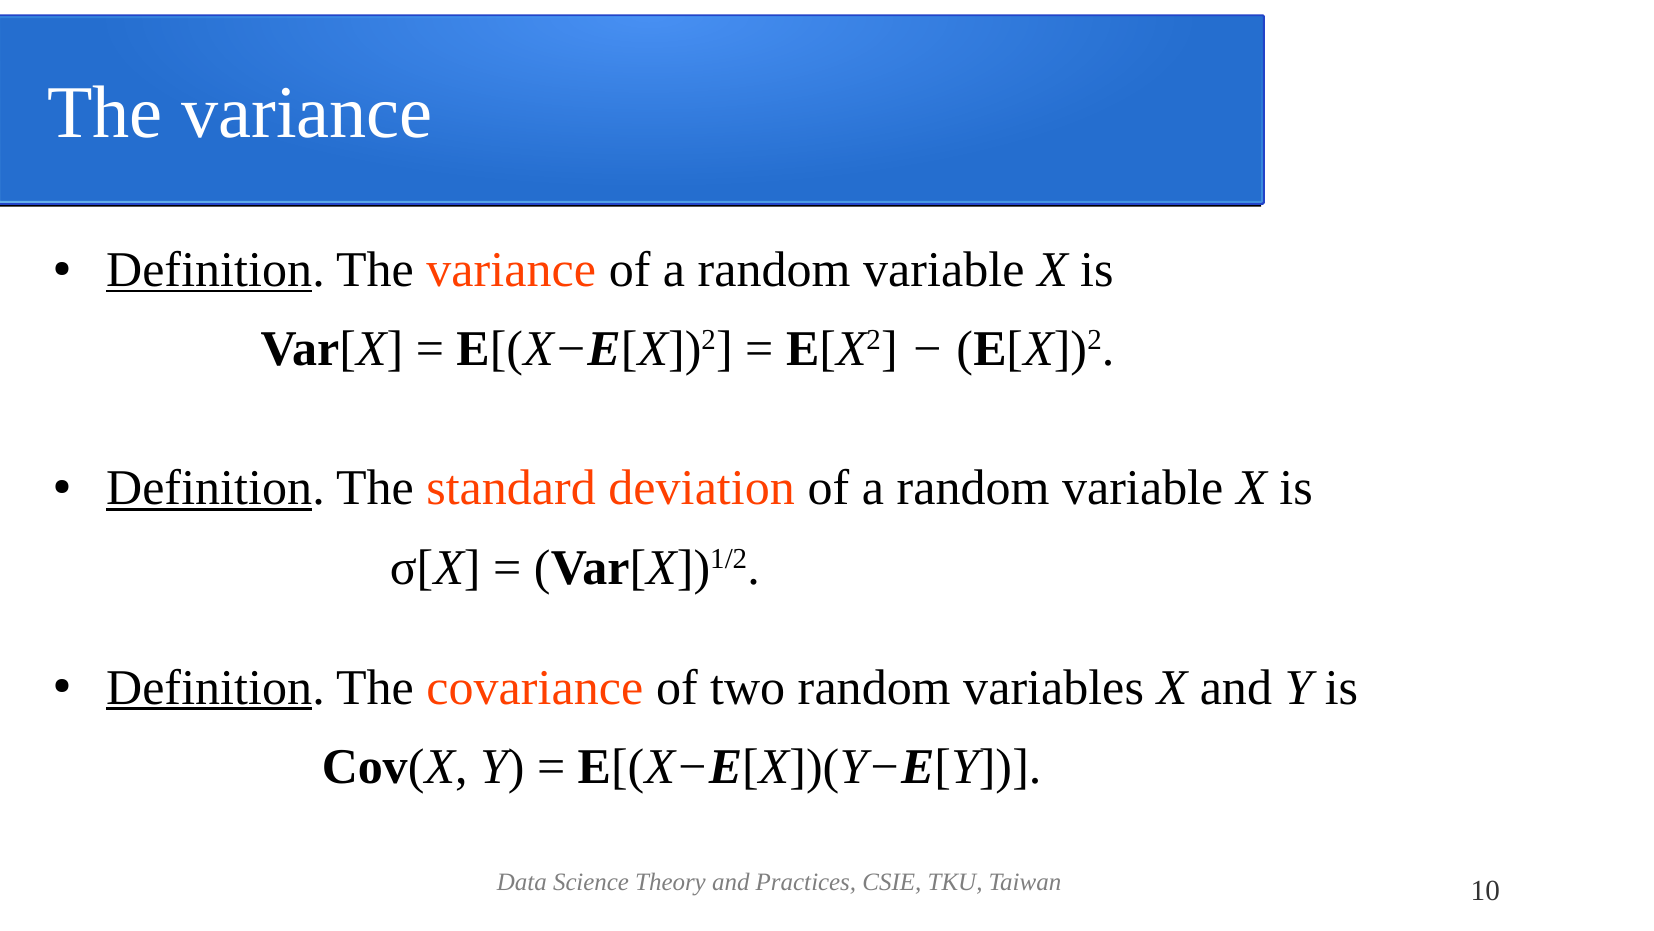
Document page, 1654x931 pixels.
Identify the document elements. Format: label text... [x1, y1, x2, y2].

list Definition. The variance of a random variable X is Var[X] = E[(X−E[X])2] = E[X2] − (E[X])2. Definition. The standard deviation of a random variable X is σ[X] = (Var[X])1/2. Definition. The covariance of two random variables X and Y is Cov(X, Y) = E[(X−E[X])(Y−E[Y])]. [35, 242, 1524, 827]
title The variance [47, 35, 1199, 189]
